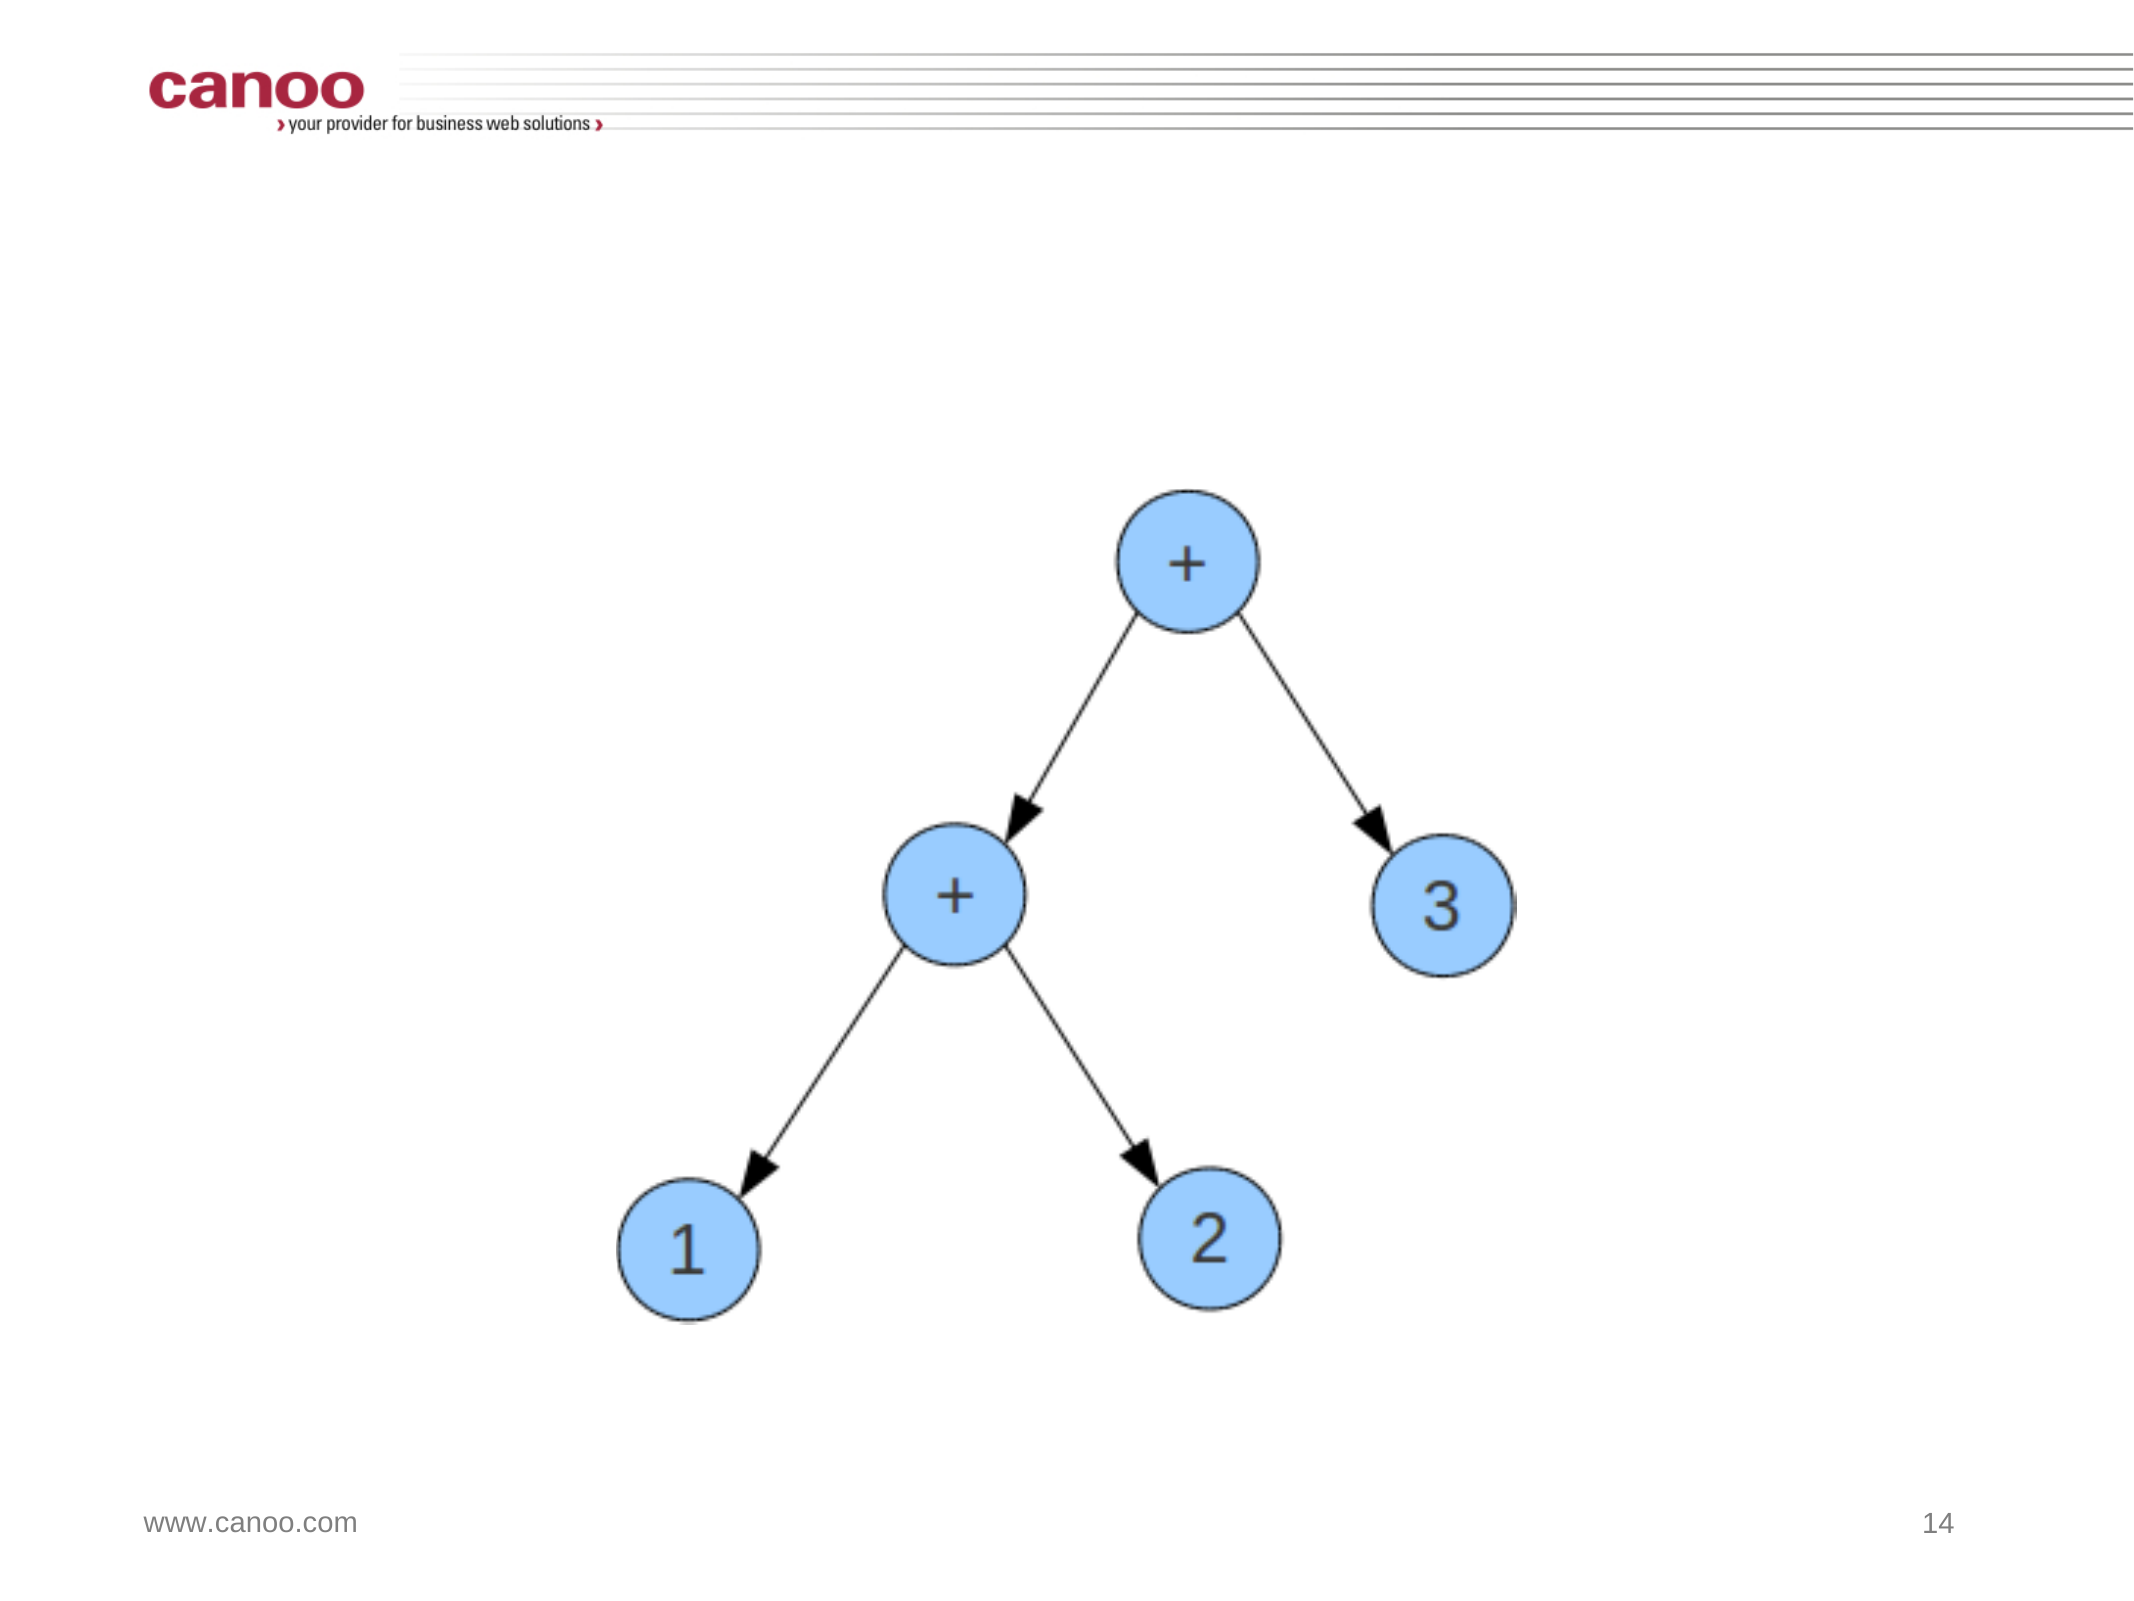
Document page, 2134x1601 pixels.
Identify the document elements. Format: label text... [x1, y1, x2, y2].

picture [0, 21, 2134, 188]
text_box <number> [1912, 1496, 1965, 1547]
picture [616, 488, 1517, 1325]
